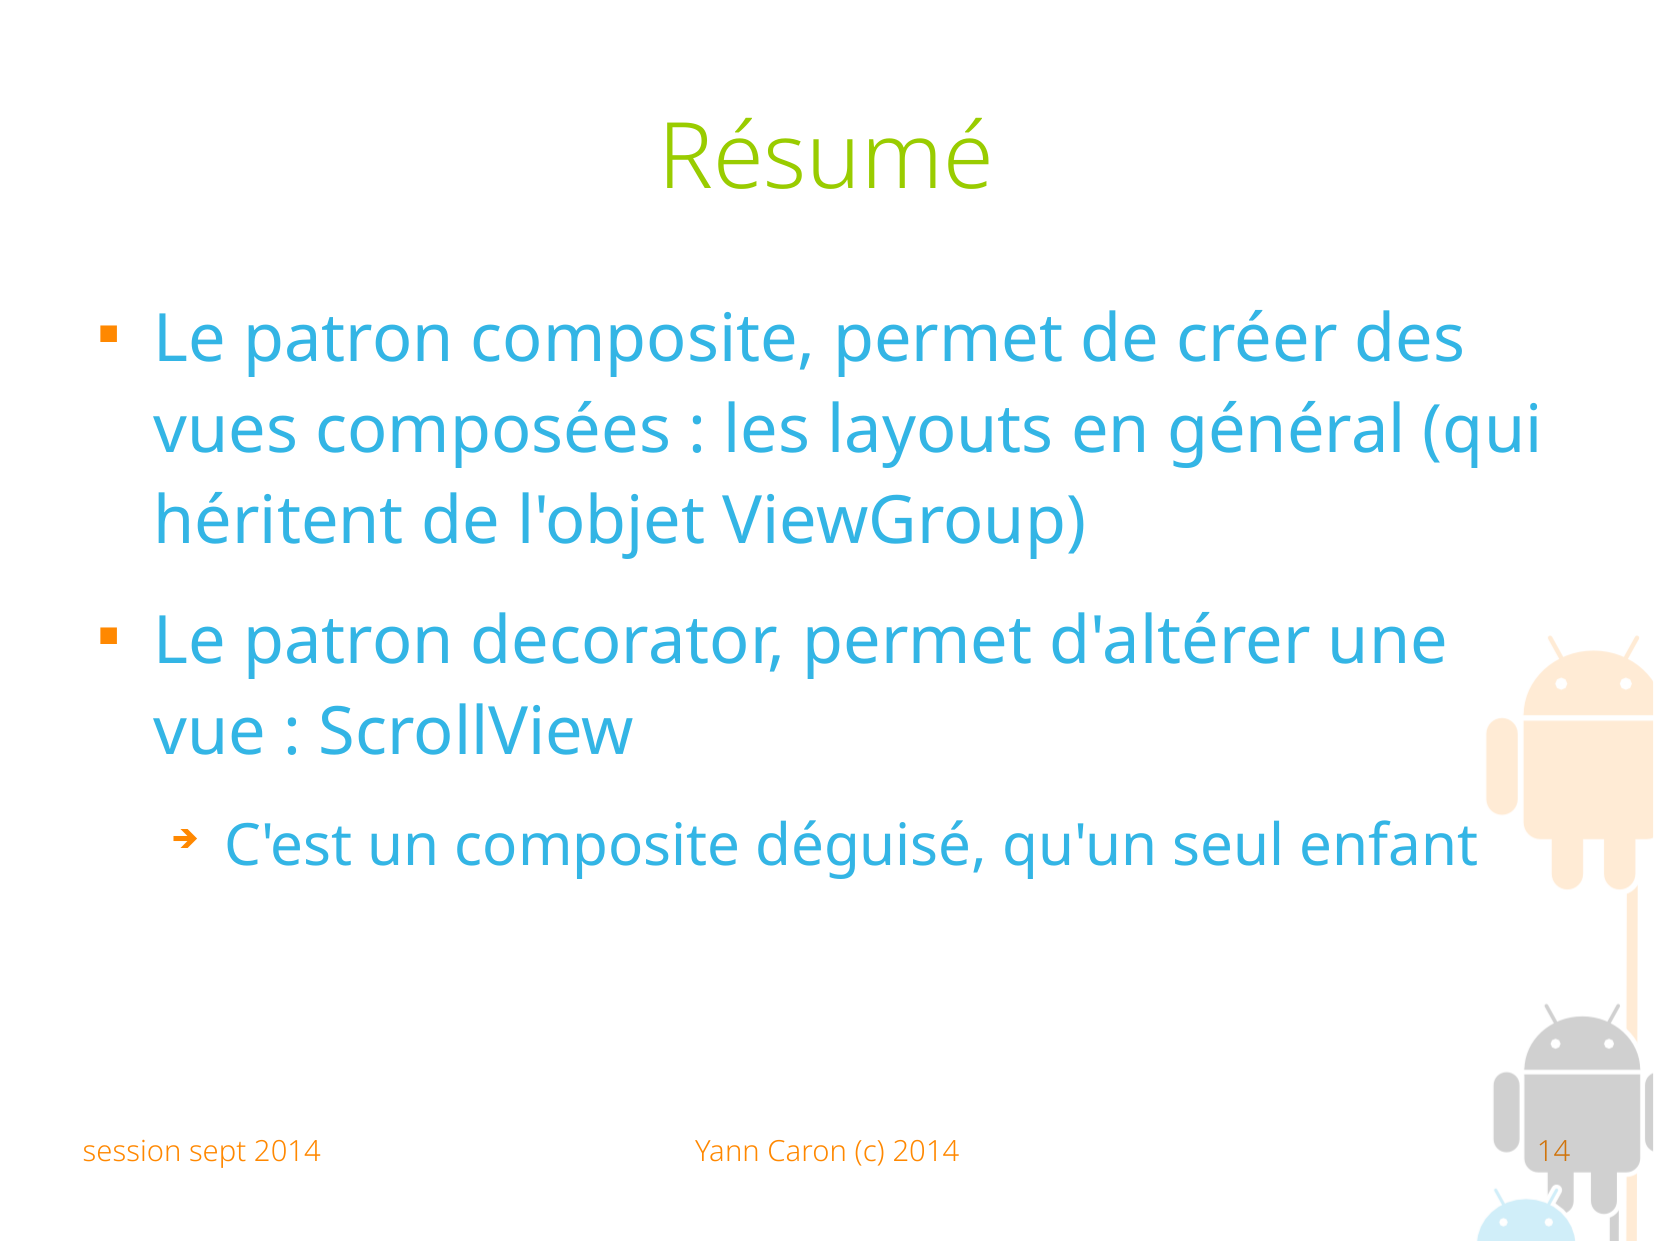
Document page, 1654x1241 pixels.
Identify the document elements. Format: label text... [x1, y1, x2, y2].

picture [240, 423, 1654, 1241]
title Résumé [82, 49, 1571, 257]
list Le patron composite, permet de créer des vues composées : les layouts en général (qui héritent de l'objet ViewGroup) Le patron decorator, permet d'altérer une vue : ScrollView C'est un composite déguisé, qu'un seul enfant [82, 290, 1571, 1010]
